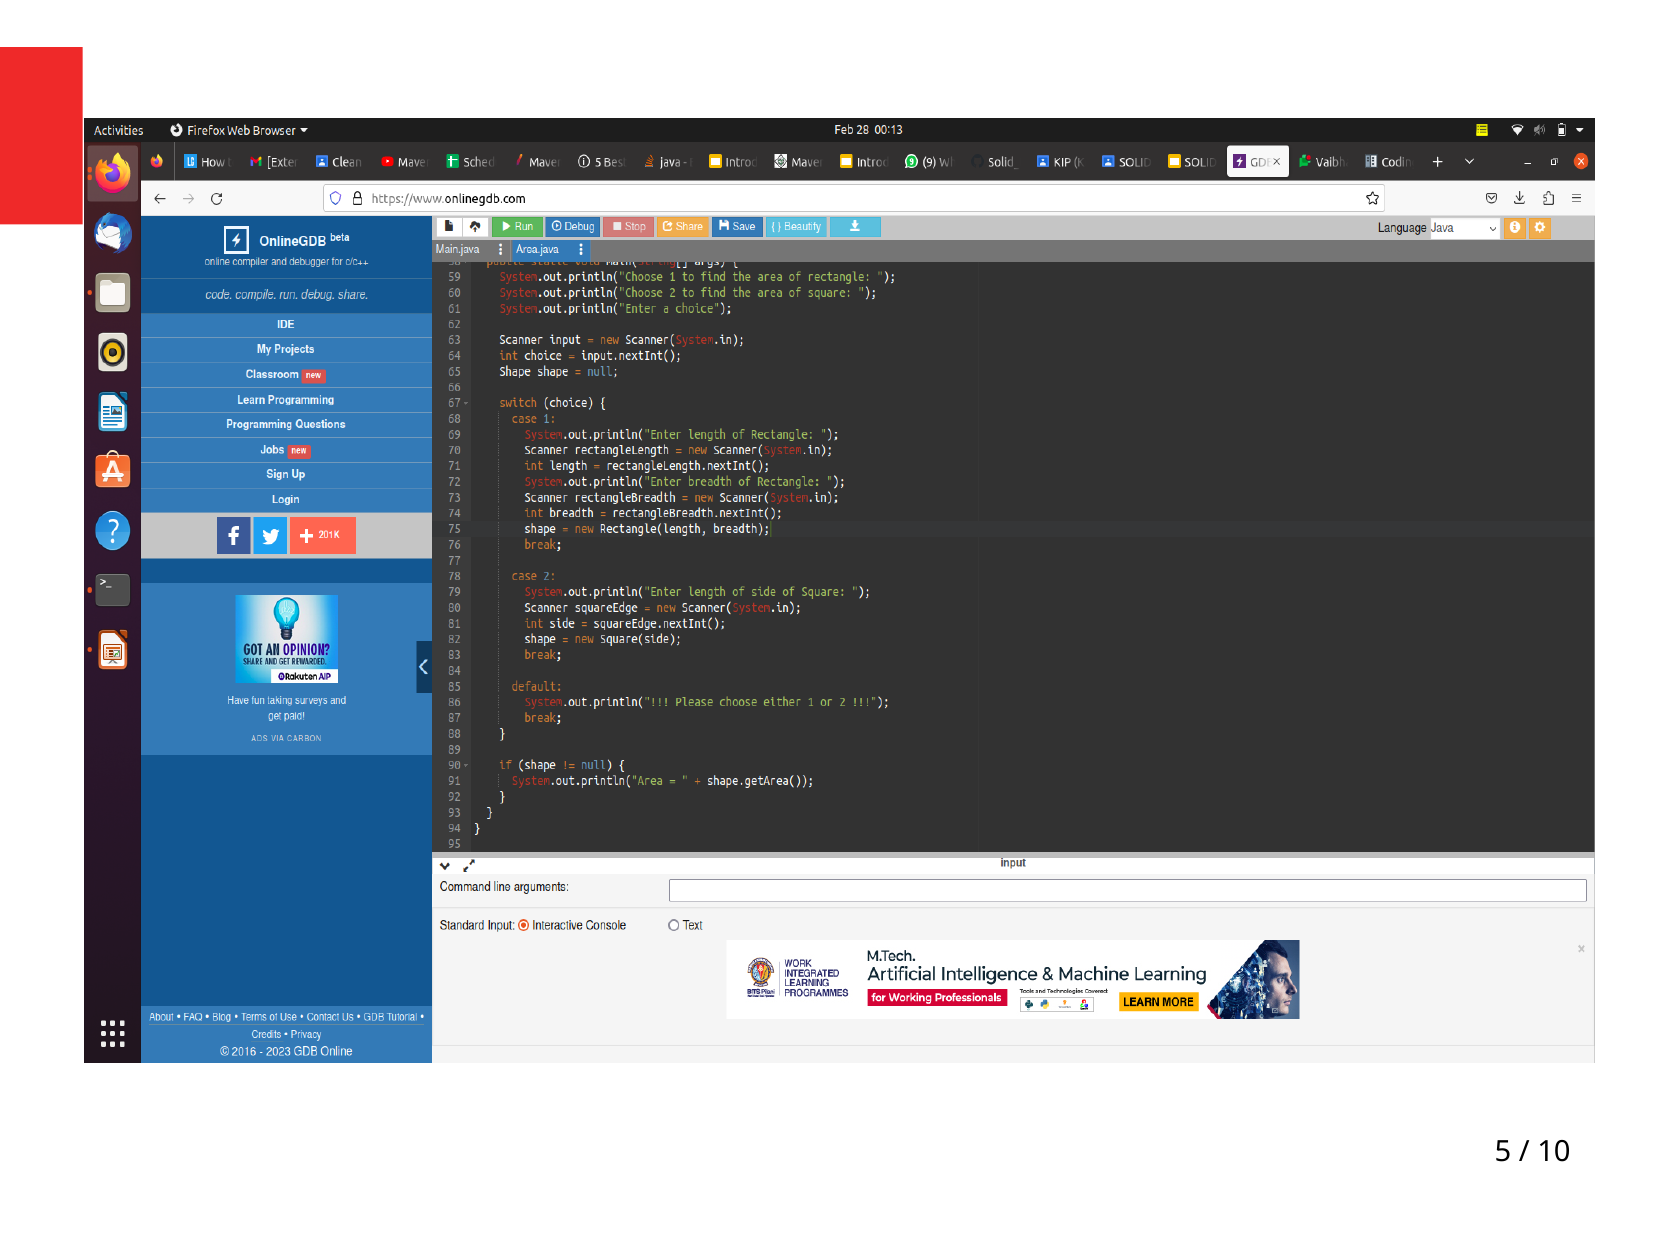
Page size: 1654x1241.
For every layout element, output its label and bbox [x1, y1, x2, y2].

picture [84, 118, 1595, 1063]
